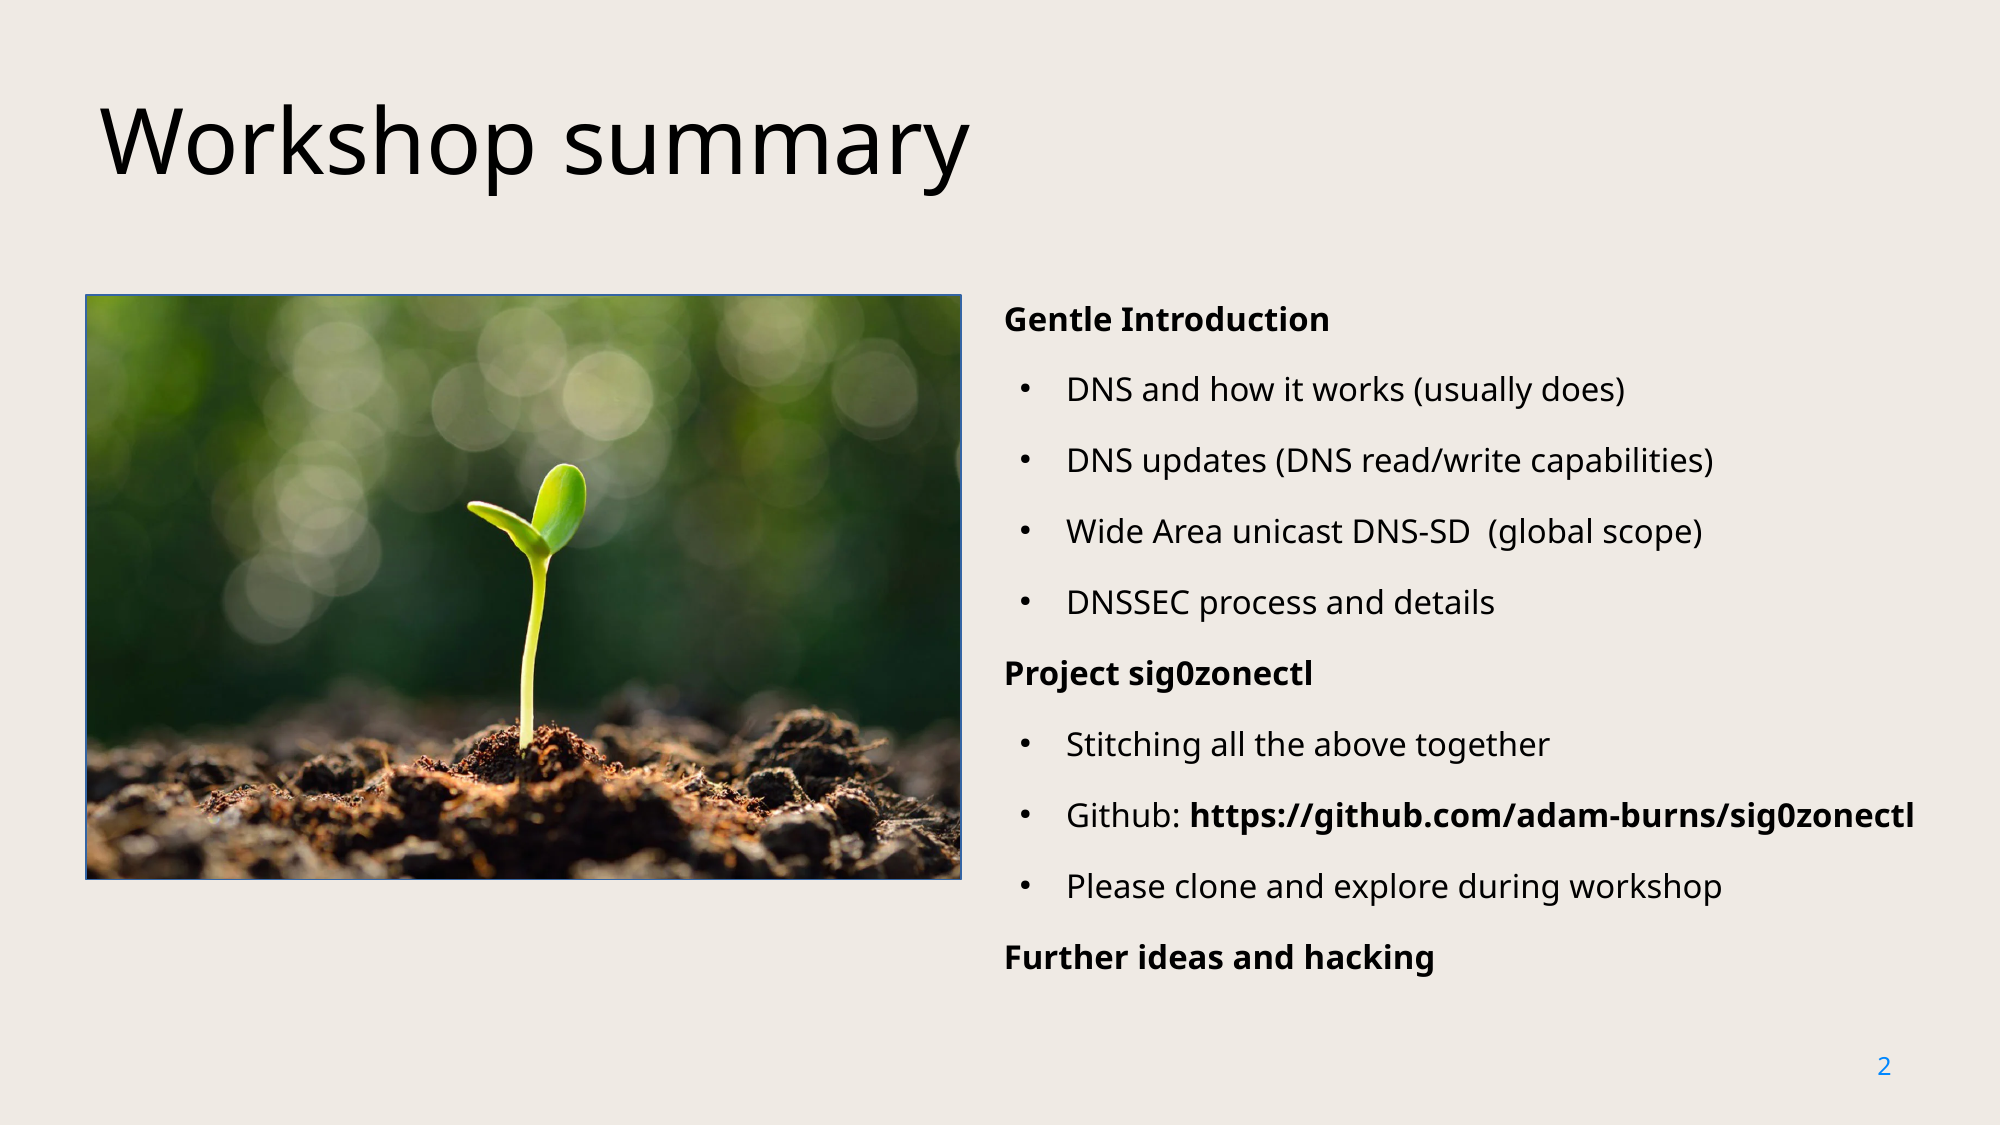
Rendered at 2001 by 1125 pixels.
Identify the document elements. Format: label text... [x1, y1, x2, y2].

text_box <number> [1862, 1042, 1957, 1103]
picture [86, 295, 961, 879]
list Gentle Introduction DNS and how it works (usually does) DNS updates (DNS read/write capabilities) Wide Area unicast DNS-SD (global scope) DNSSEC process and details Project sig0zonectl Stitching all the above together Github: https://github.com/adam-burns/sig0zonectl Please clone and explore during workshop Further ideas and hacking [1003, 295, 1920, 1002]
title Workshop summary [99, 44, 1900, 233]
